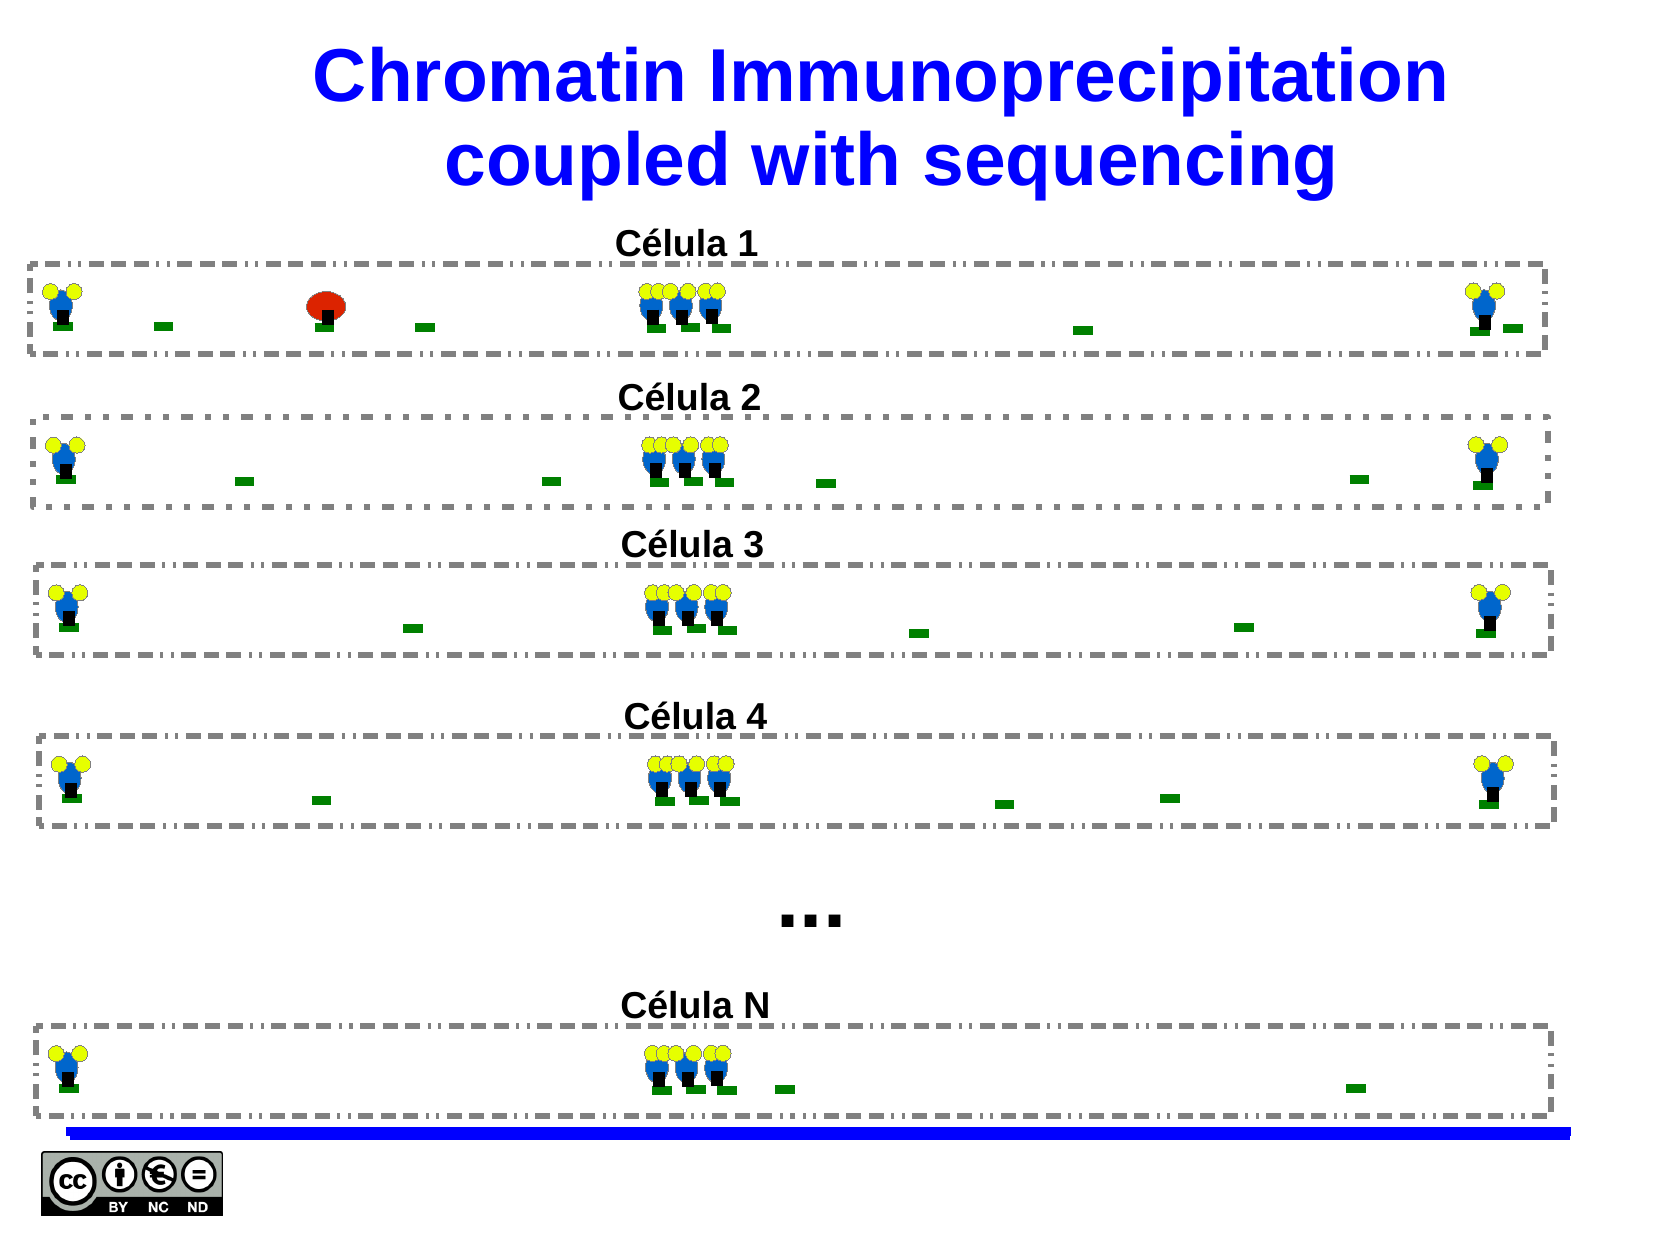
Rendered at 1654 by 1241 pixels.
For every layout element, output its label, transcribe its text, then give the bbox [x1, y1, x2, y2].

text_box [38, 736, 1554, 827]
text_box ... [762, 845, 913, 953]
title Chromatin Immunoprecipitation coupled with sequencing [147, 13, 1636, 222]
text_box [30, 263, 1546, 354]
text_box [35, 564, 1551, 655]
text_box Célula 3 [605, 516, 780, 574]
picture [41, 1151, 223, 1216]
text_box Célula 1 [600, 215, 774, 272]
text_box Célula 2 [602, 368, 777, 426]
text_box Célula N [605, 977, 786, 1034]
text_box [35, 1025, 1551, 1116]
text_box [32, 417, 1548, 508]
text_box Célula 4 [608, 687, 783, 745]
